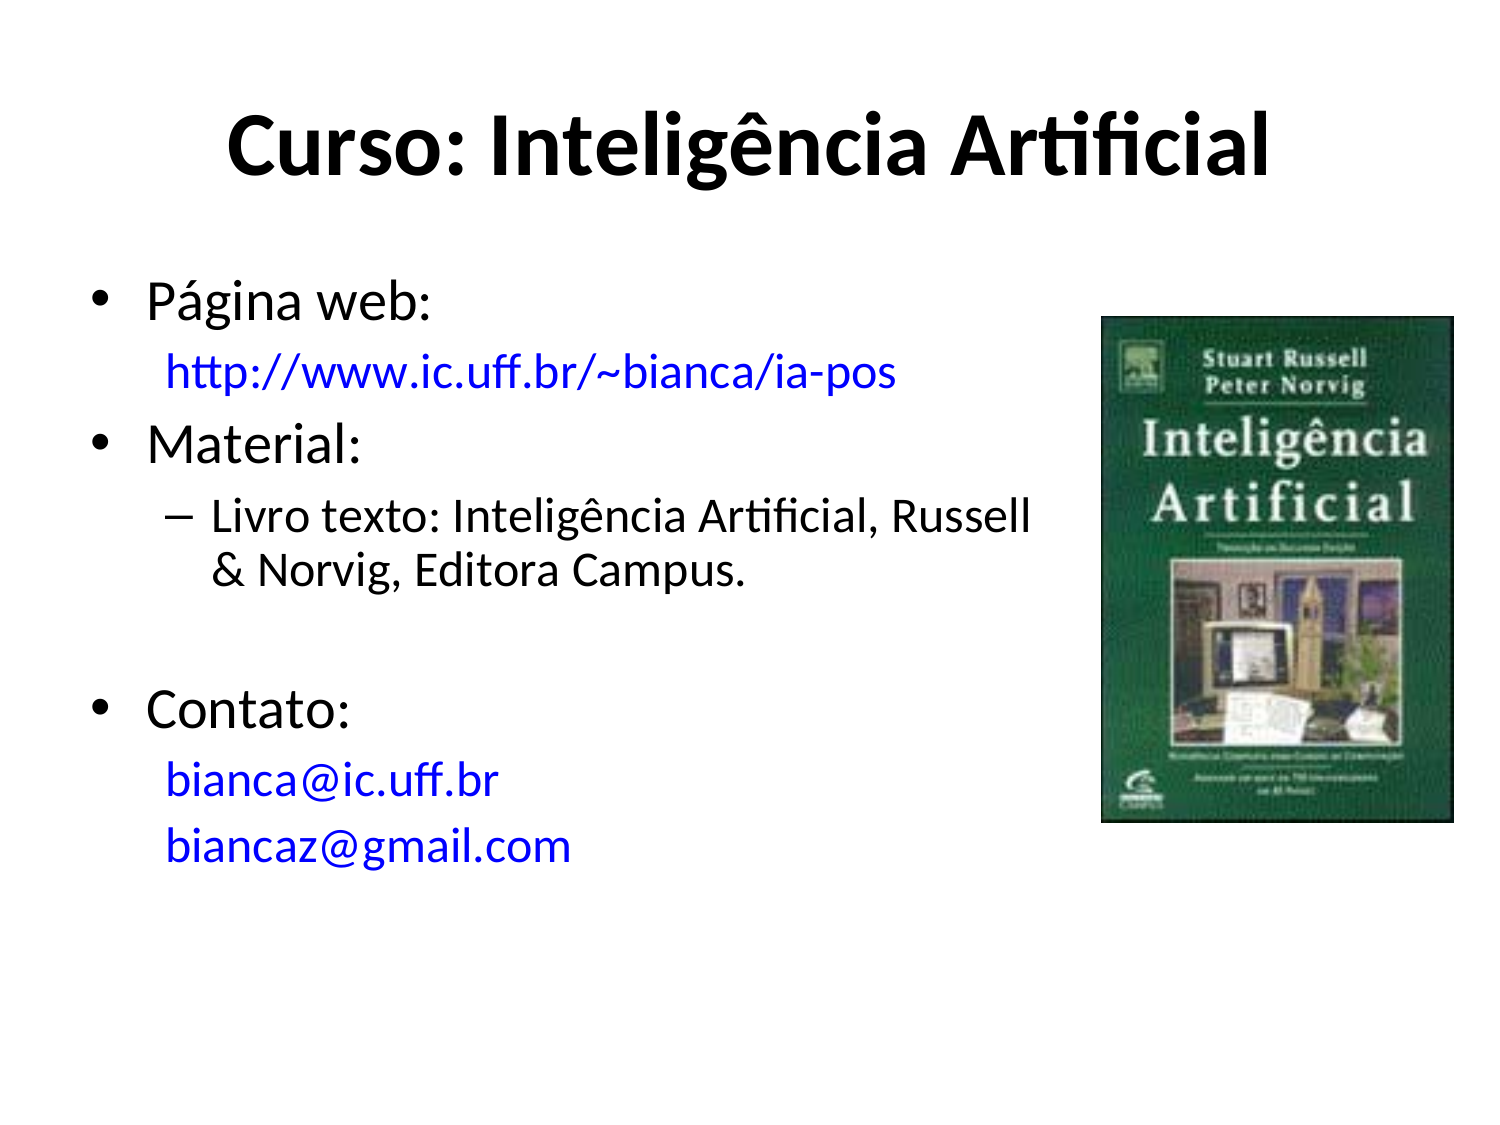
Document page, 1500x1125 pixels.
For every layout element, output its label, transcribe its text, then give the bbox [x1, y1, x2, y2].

title Curso: Inteligência Artificial [75, 21, 1426, 257]
list Página web: http://www.ic.uff.br/~bianca/ia-pos Material: Livro texto: Inteligência Artificial, Russell & Norvig, Editora Campus. Contato: bianca@ic.uff.br biancaz@gmail.com [75, 262, 1079, 1005]
picture [1101, 316, 1454, 823]
